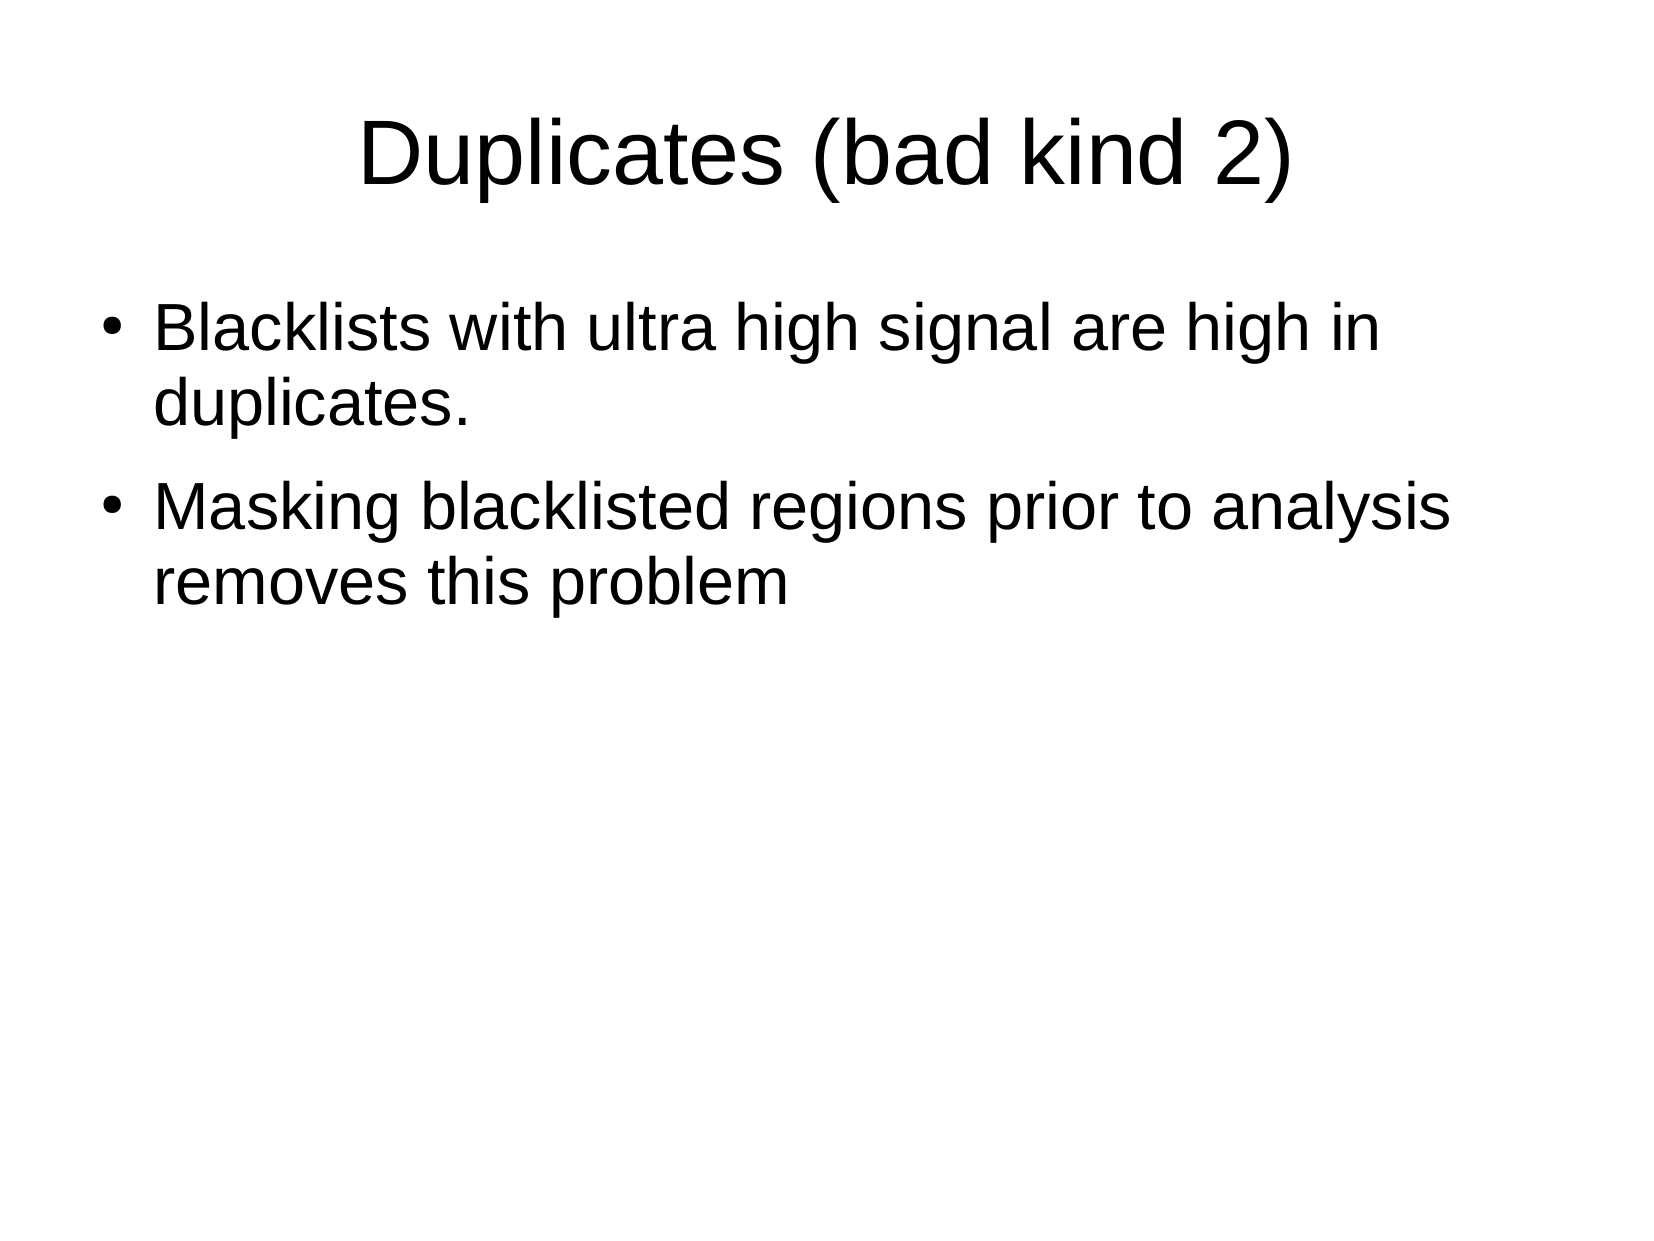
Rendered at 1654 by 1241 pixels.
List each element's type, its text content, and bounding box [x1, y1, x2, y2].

title Duplicates (bad kind 2) [82, 49, 1571, 257]
list Blacklists with ultra high signal are high in duplicates. Masking blacklisted regions prior to analysis removes this problem [82, 290, 1571, 1241]
